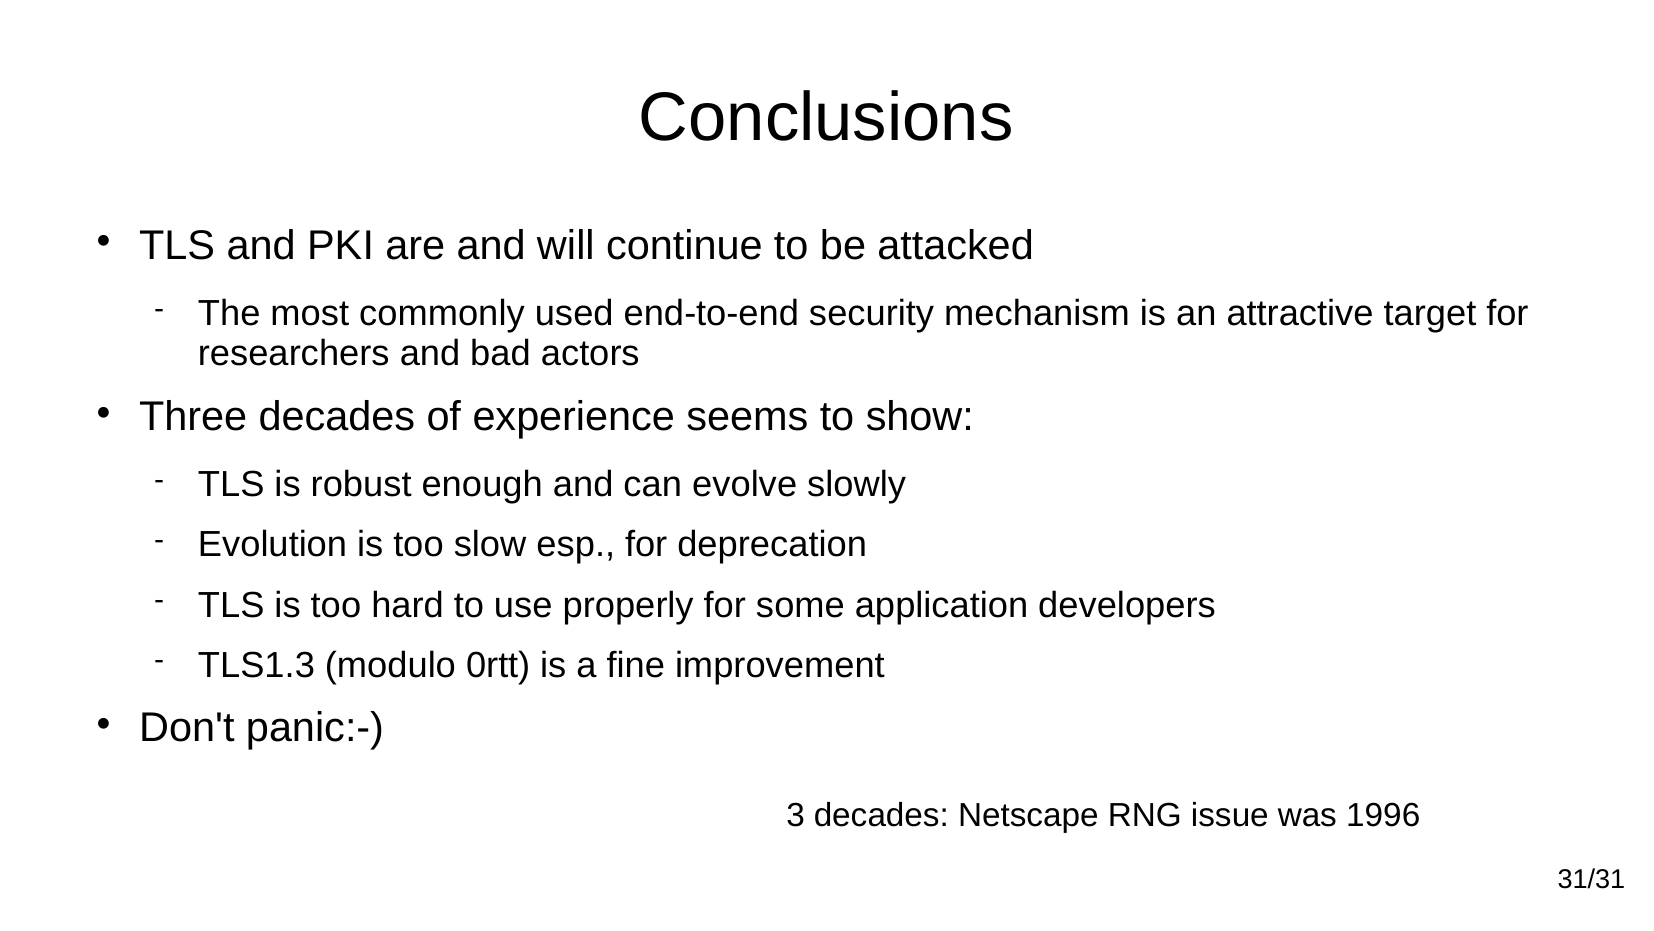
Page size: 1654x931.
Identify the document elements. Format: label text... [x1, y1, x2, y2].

list TLS and PKI are and will continue to be attacked The most commonly used end-to-end security mechanism is an attractive target for researchers and bad actors Three decades of experience seems to show: TLS is robust enough and can evolve slowly Evolution is too slow esp., for deprecation TLS is too hard to use properly for some application developers TLS1.3 (modulo 0rtt) is a fine improvement Don't panic:-) [82, 217, 1538, 758]
title Conclusions [82, 37, 1571, 193]
text_box 3 decades: Netscape RNG issue was 1996 [771, 789, 1579, 879]
